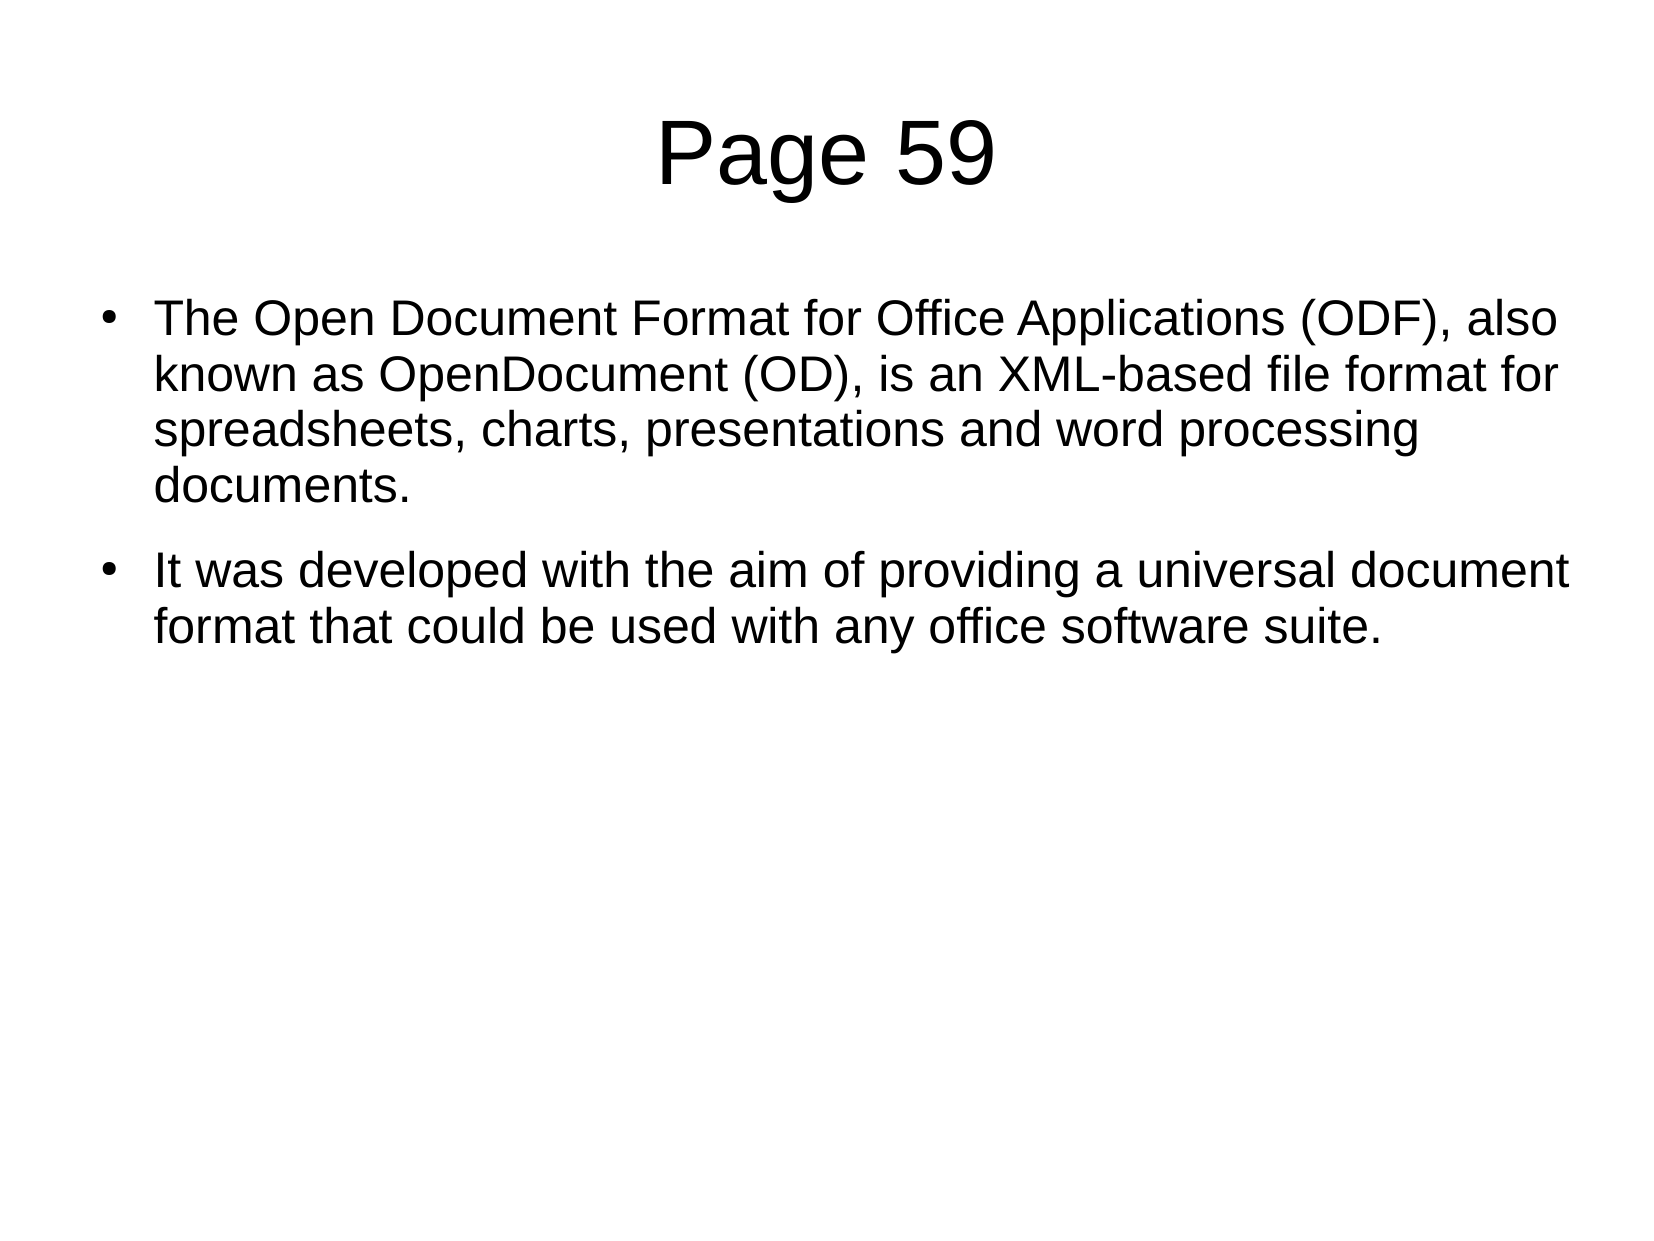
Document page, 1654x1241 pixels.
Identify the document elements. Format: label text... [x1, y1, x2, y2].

title Page 59 [82, 49, 1571, 257]
list The Open Document Format for Office Applications (ODF), also known as OpenDocument (OD), is an XML-based file format for spreadsheets, charts, presentations and word processing documents. It was developed with the aim of providing a universal document format that could be used with any office software suite. [82, 290, 1571, 1109]
